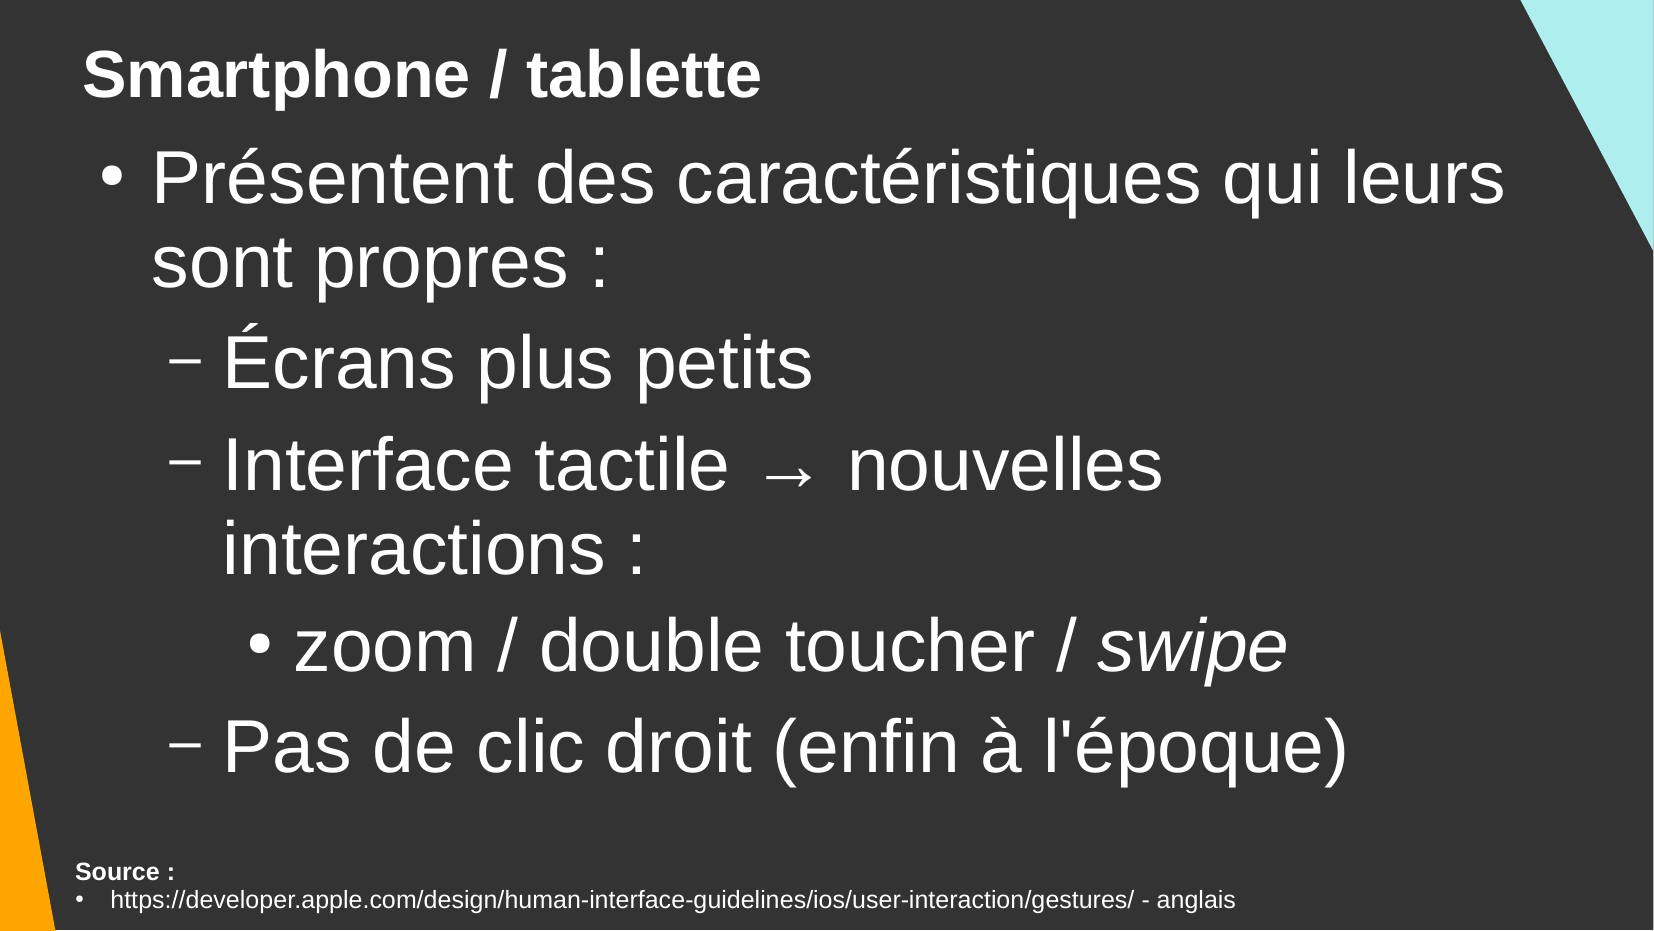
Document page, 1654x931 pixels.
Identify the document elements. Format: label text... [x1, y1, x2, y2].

text_box [0, 630, 56, 931]
list Présentent des caractéristiques qui leurs sont propres : Écrans plus petits Interface tactile → nouvelles interactions : zoom / double toucher / swipe Pas de clic droit (enfin à l'époque) [80, 135, 1605, 804]
title Smartphone / tablette [82, 37, 1571, 114]
text_box Source : https://developer.apple.com/design/human-interface-guidelines/ios/user-interaction/gestures/ - anglais [60, 850, 1546, 931]
text_box [1520, 0, 1654, 253]
